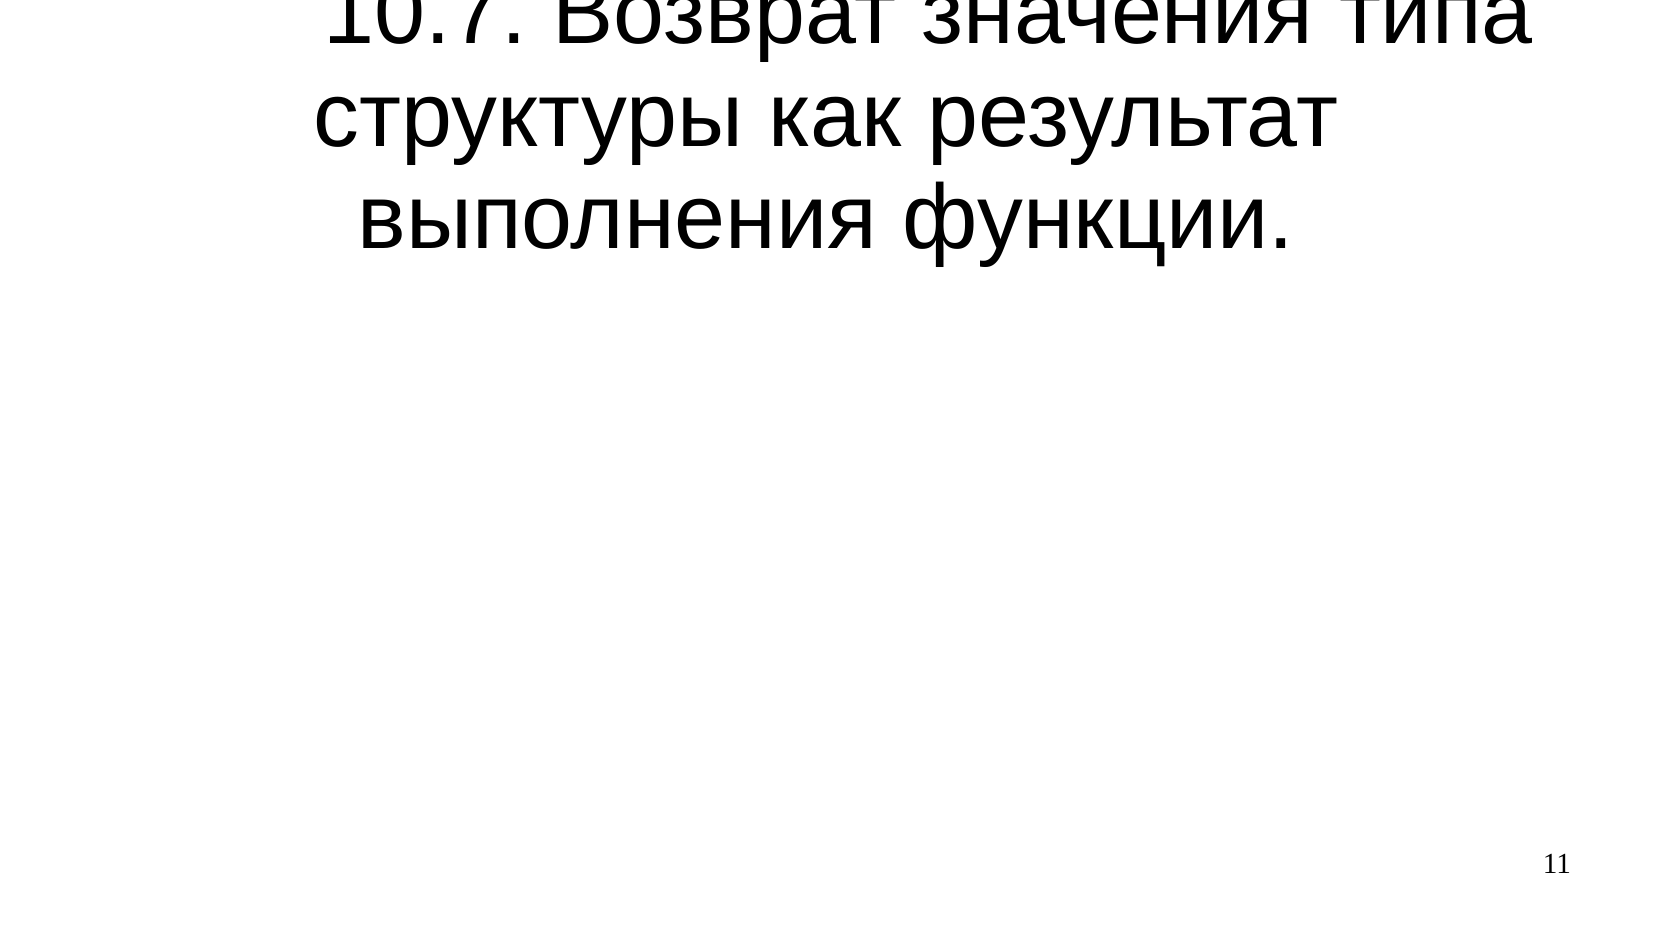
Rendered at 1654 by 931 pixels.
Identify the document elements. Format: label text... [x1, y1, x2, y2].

title 10.7. Возврат значения типа структуры как результат выполнения функции. [82, 0, 1571, 269]
